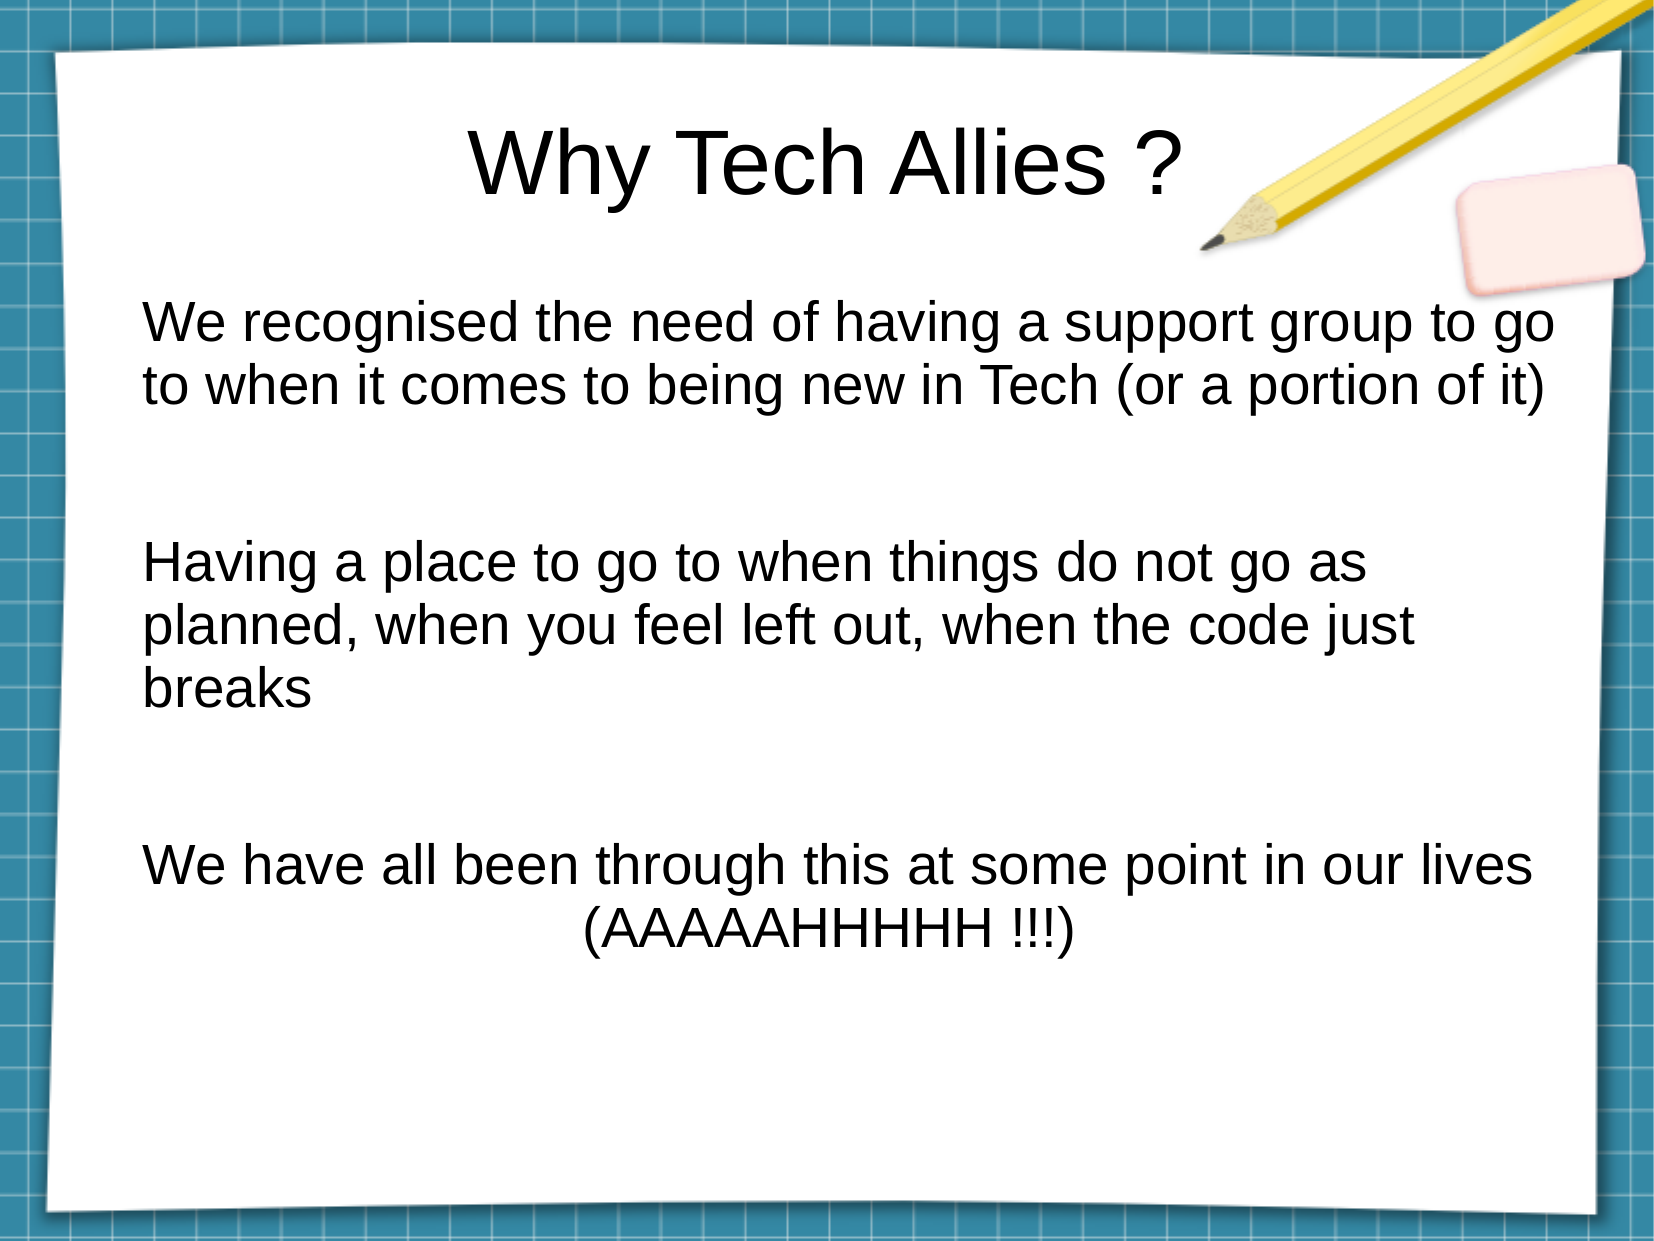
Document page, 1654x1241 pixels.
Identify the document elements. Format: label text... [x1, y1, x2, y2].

title Why Tech Allies ? [82, 59, 1571, 267]
list We recognised the need of having a support group to go to when it comes to being new in Tech (or a portion of it) Having a place to go to when things do not go as planned, when you feel left out, when the code just breaks We have all been through this at some point in our lives (AAAAAHHHHH !!!) [82, 290, 1571, 1010]
picture [0, 0, 1654, 1241]
